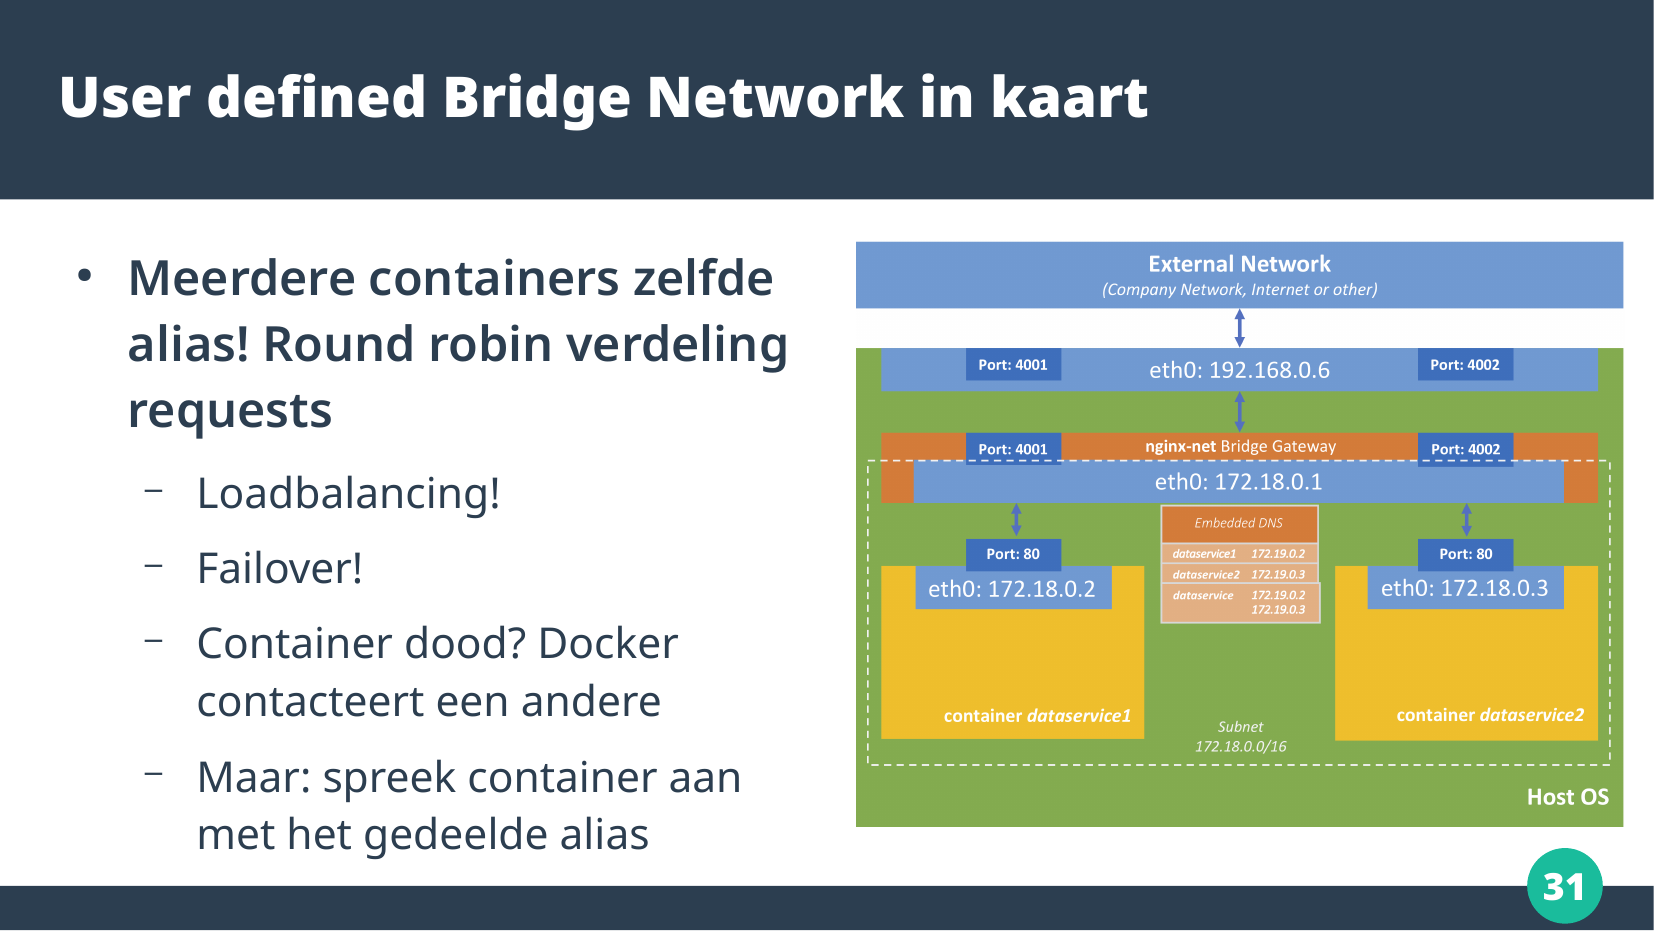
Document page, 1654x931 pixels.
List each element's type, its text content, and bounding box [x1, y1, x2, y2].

title User defined Bridge Network in kaart [59, 37, 1595, 156]
picture [856, 240, 1625, 827]
list Meerdere containers zelfde alias! Round robin verdeling requests Loadbalancing! Failover! Container dood? Docker contacteert een andere Maar: spreek container aan met het gedeelde alias [59, 243, 827, 864]
